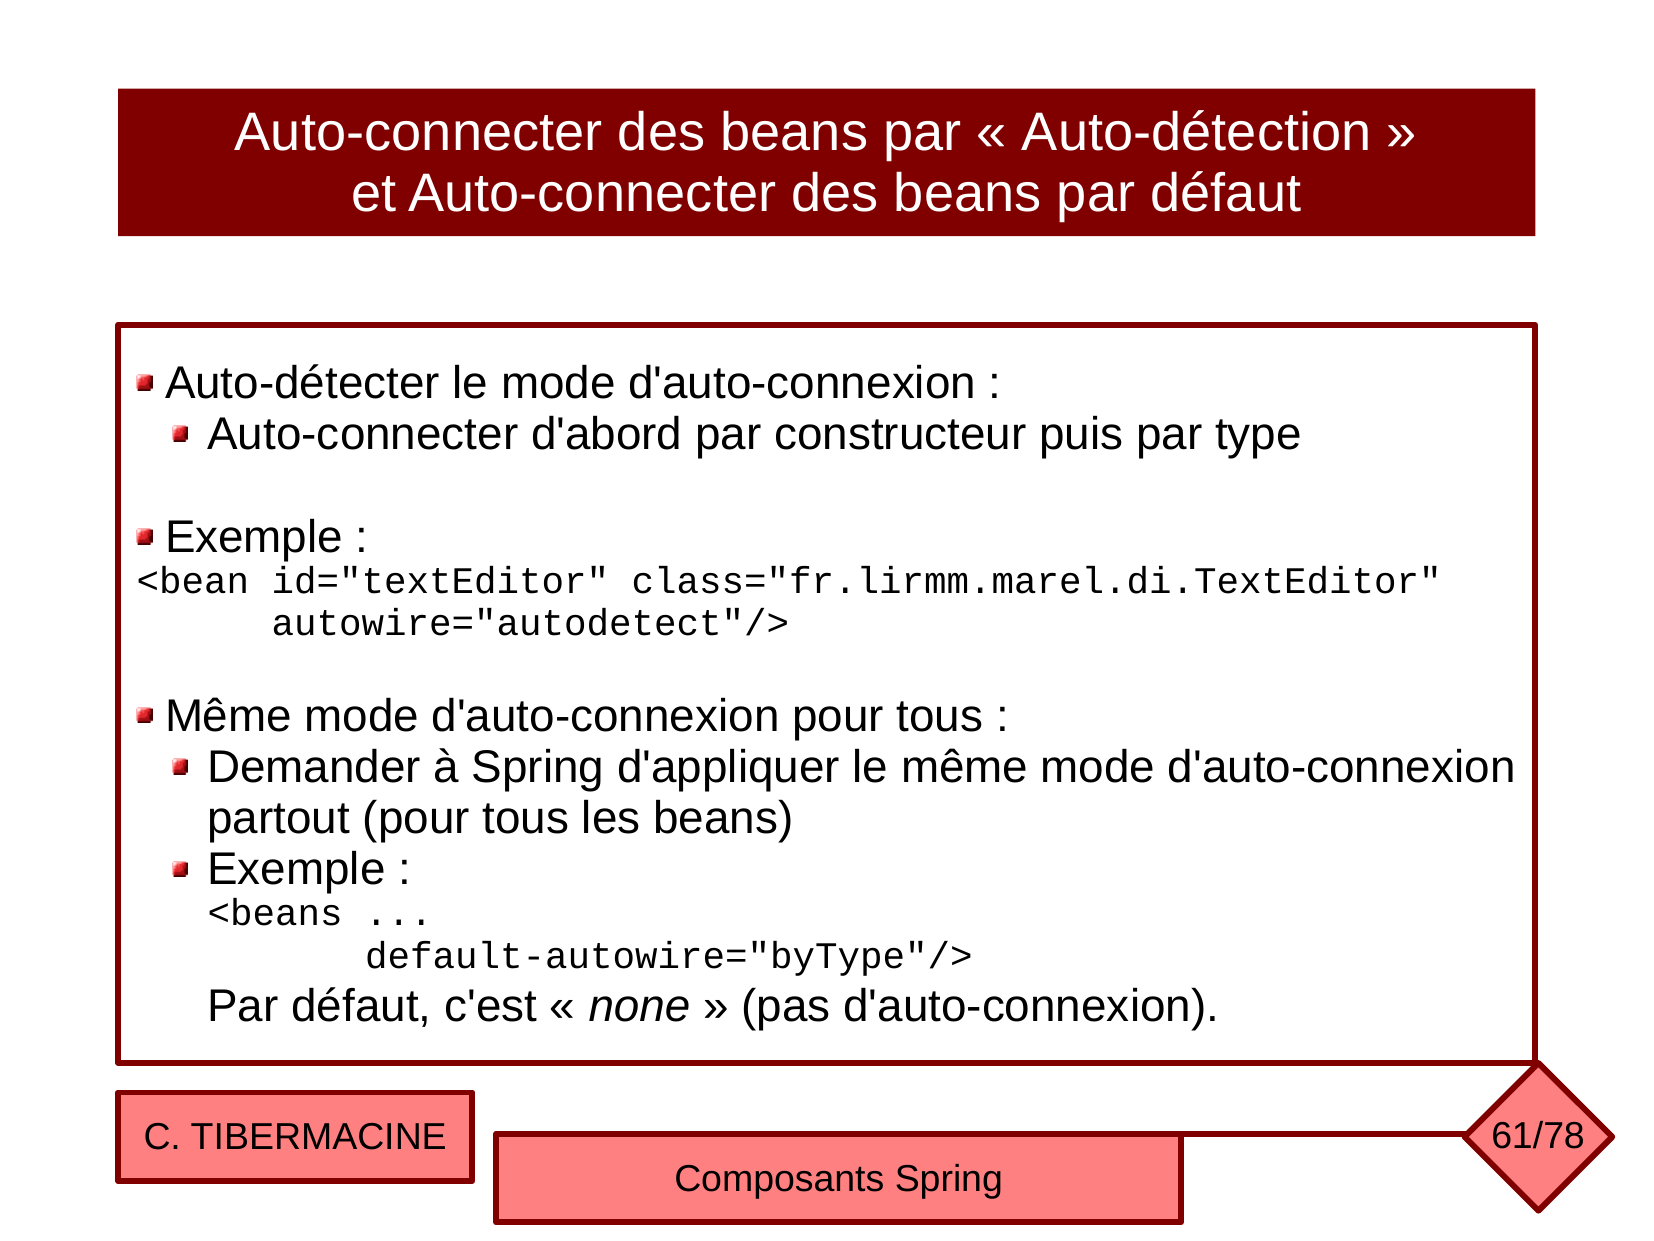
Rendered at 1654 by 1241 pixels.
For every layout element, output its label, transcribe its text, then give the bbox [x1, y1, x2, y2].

text_box [1464, 1125, 1476, 1149]
text_box Composants Spring [496, 1133, 1182, 1223]
text_box Auto-détecter le mode d'auto-connexion : Auto-connecter d'abord par constructeur puis par type Exemple : <bean id="textEditor" class="fr.lirmm.marel.di.TextEditor" autowire="autodetect"/> Même mode d'auto-connexion pour tous : Demander à Spring d'appliquer le même mode d'auto-connexion partout (pour tous les beans) Exemple : <beans ... default-autowire="byType"/> Par défaut, c'est « none » (pas d'auto-connexion). [118, 324, 1536, 1063]
picture [172, 758, 188, 775]
text_box <numéro>/78 [1476, 1107, 1613, 1207]
picture [136, 528, 153, 545]
text_box C. TIBERMACINE [118, 1092, 473, 1182]
text_box Auto-connecter des beans par « Auto-détection » et Auto-connecter des beans par défaut [118, 88, 1536, 237]
picture [172, 425, 188, 442]
picture [136, 374, 153, 391]
text_box [1494, 1062, 1583, 1107]
picture [172, 861, 188, 877]
picture [136, 707, 153, 723]
